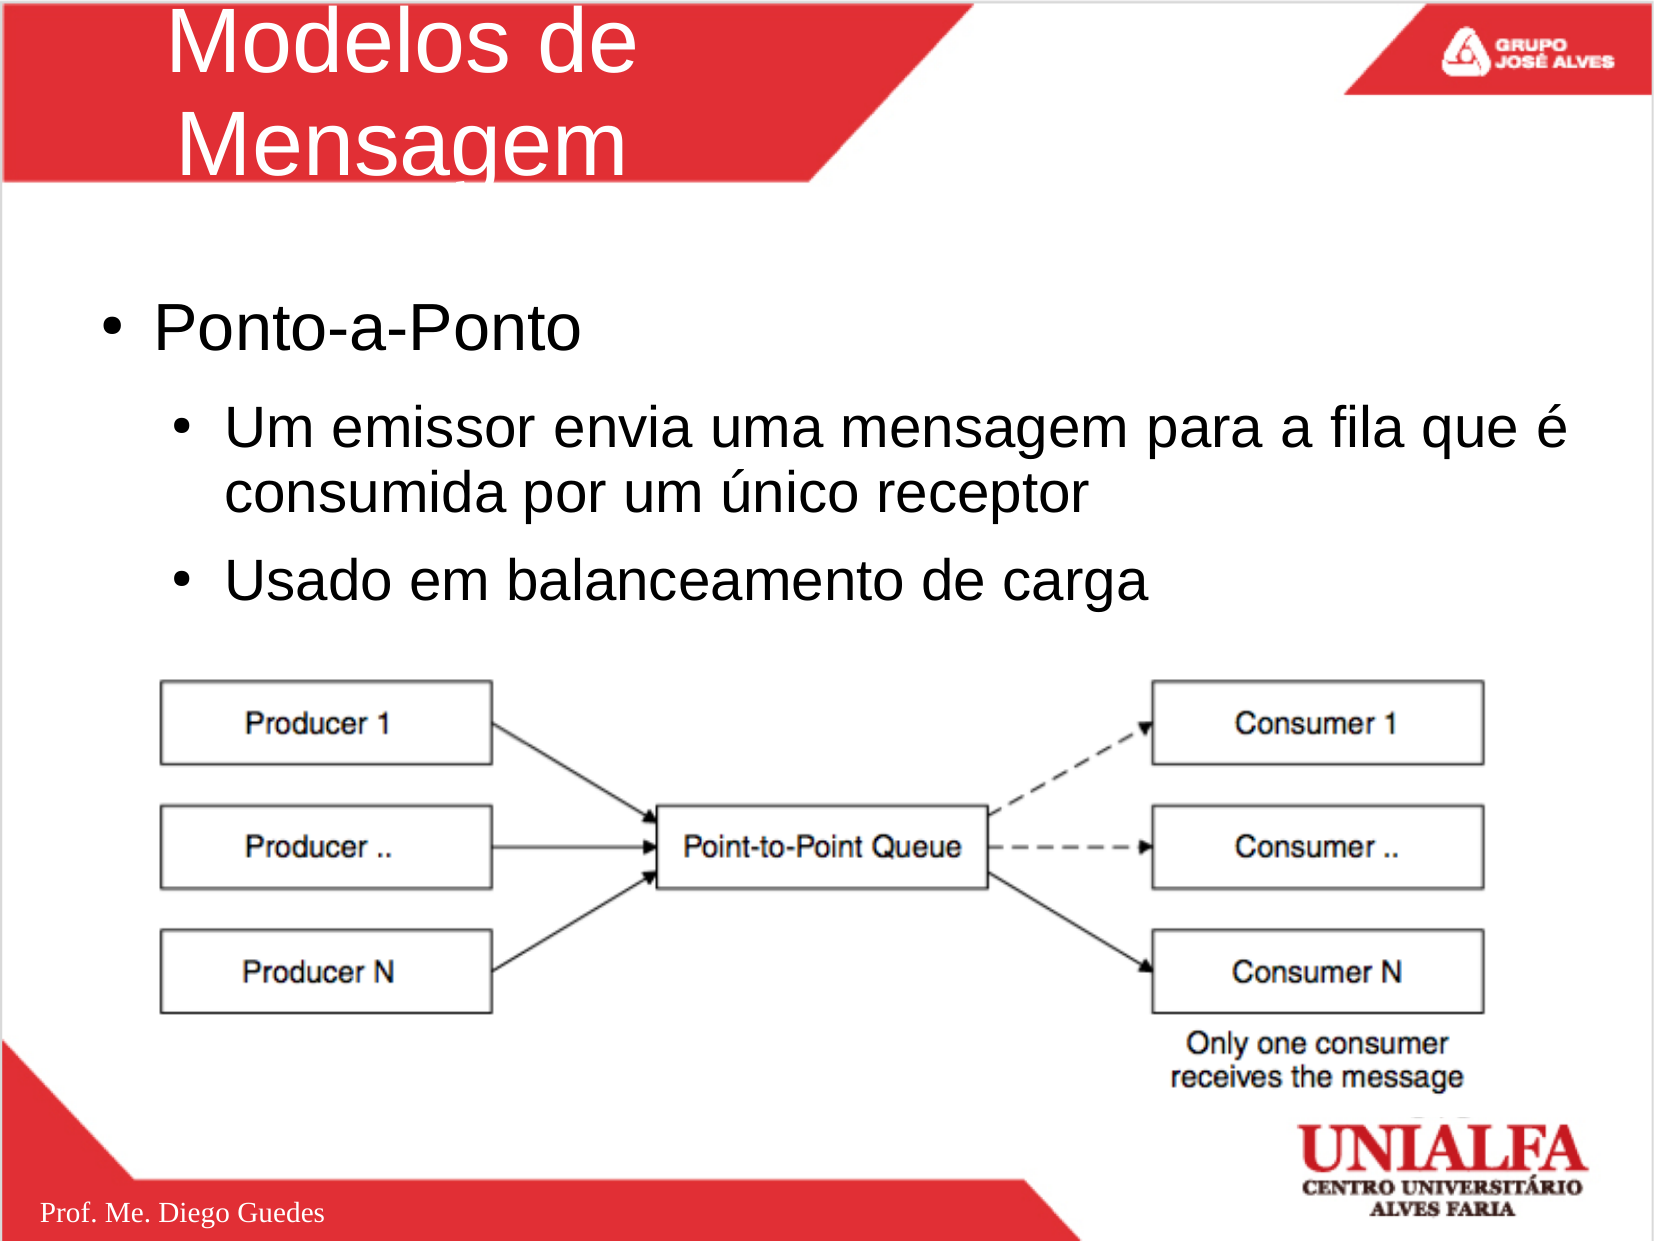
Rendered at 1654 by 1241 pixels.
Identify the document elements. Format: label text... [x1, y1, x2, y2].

title Modelos de Mensagem [6, 0, 799, 195]
list Ponto-a-Ponto Um emissor envia uma mensagem para a fila que é consumida por um único receptor Usado em balanceamento de carga [82, 290, 1571, 630]
picture [0, 0, 1654, 1241]
